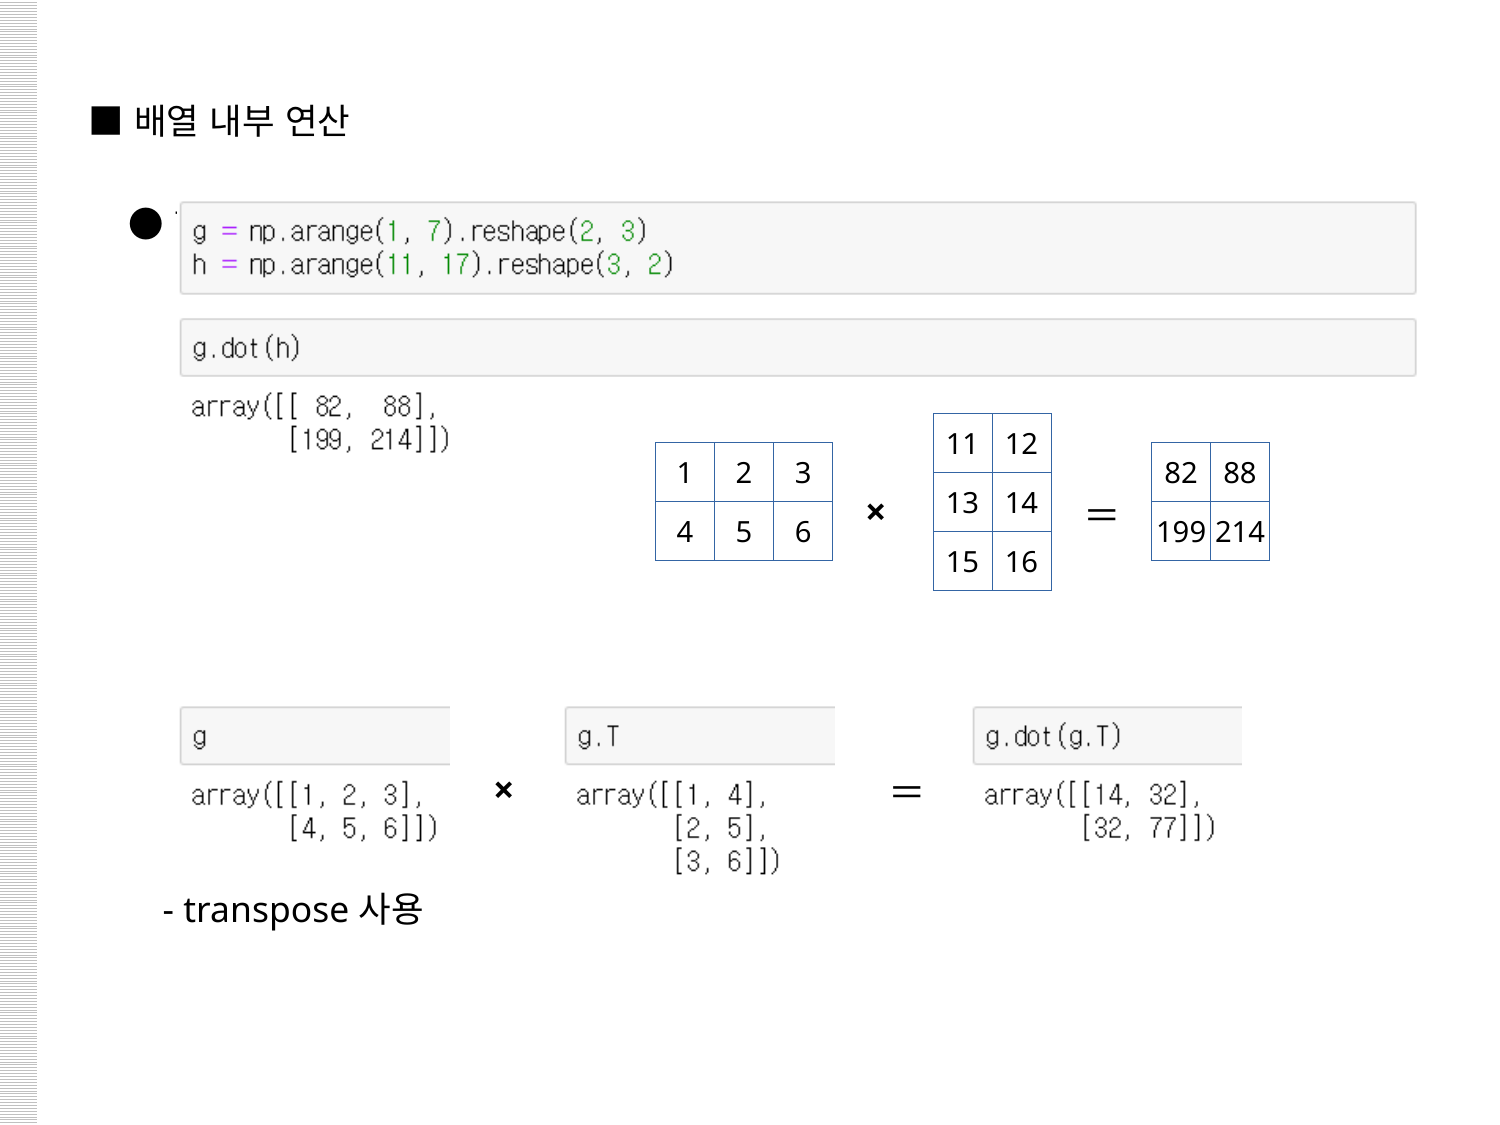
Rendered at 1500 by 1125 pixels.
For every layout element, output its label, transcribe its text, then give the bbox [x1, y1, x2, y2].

text_box 13 [933, 472, 992, 531]
text_box 5 [714, 501, 773, 561]
text_box 6 [773, 501, 833, 561]
text_box ■ 배열 내부 연산 ● 행렬 곱셈 : dot() - transpose 사용 [73, 33, 1453, 990]
picture [562, 702, 835, 892]
text_box 12 [992, 413, 1052, 472]
text_box 88 [1210, 442, 1270, 501]
text_box 214 [1210, 501, 1270, 561]
picture [177, 197, 1420, 467]
text_box 16 [992, 531, 1052, 591]
text_box 11 [933, 413, 992, 472]
text_box 4 [655, 501, 714, 561]
text_box 1 [655, 442, 714, 501]
text_box 199 [1151, 501, 1210, 561]
text_box ＝ [874, 755, 942, 809]
text_box × [478, 755, 540, 809]
picture [177, 702, 450, 859]
text_box 2 [714, 442, 773, 501]
text_box ＝ [1068, 478, 1137, 531]
text_box × [850, 478, 912, 531]
text_box 82 [1151, 442, 1210, 501]
text_box 3 [773, 442, 833, 501]
picture [970, 702, 1242, 857]
text_box 15 [933, 531, 992, 591]
text_box 14 [992, 472, 1052, 531]
